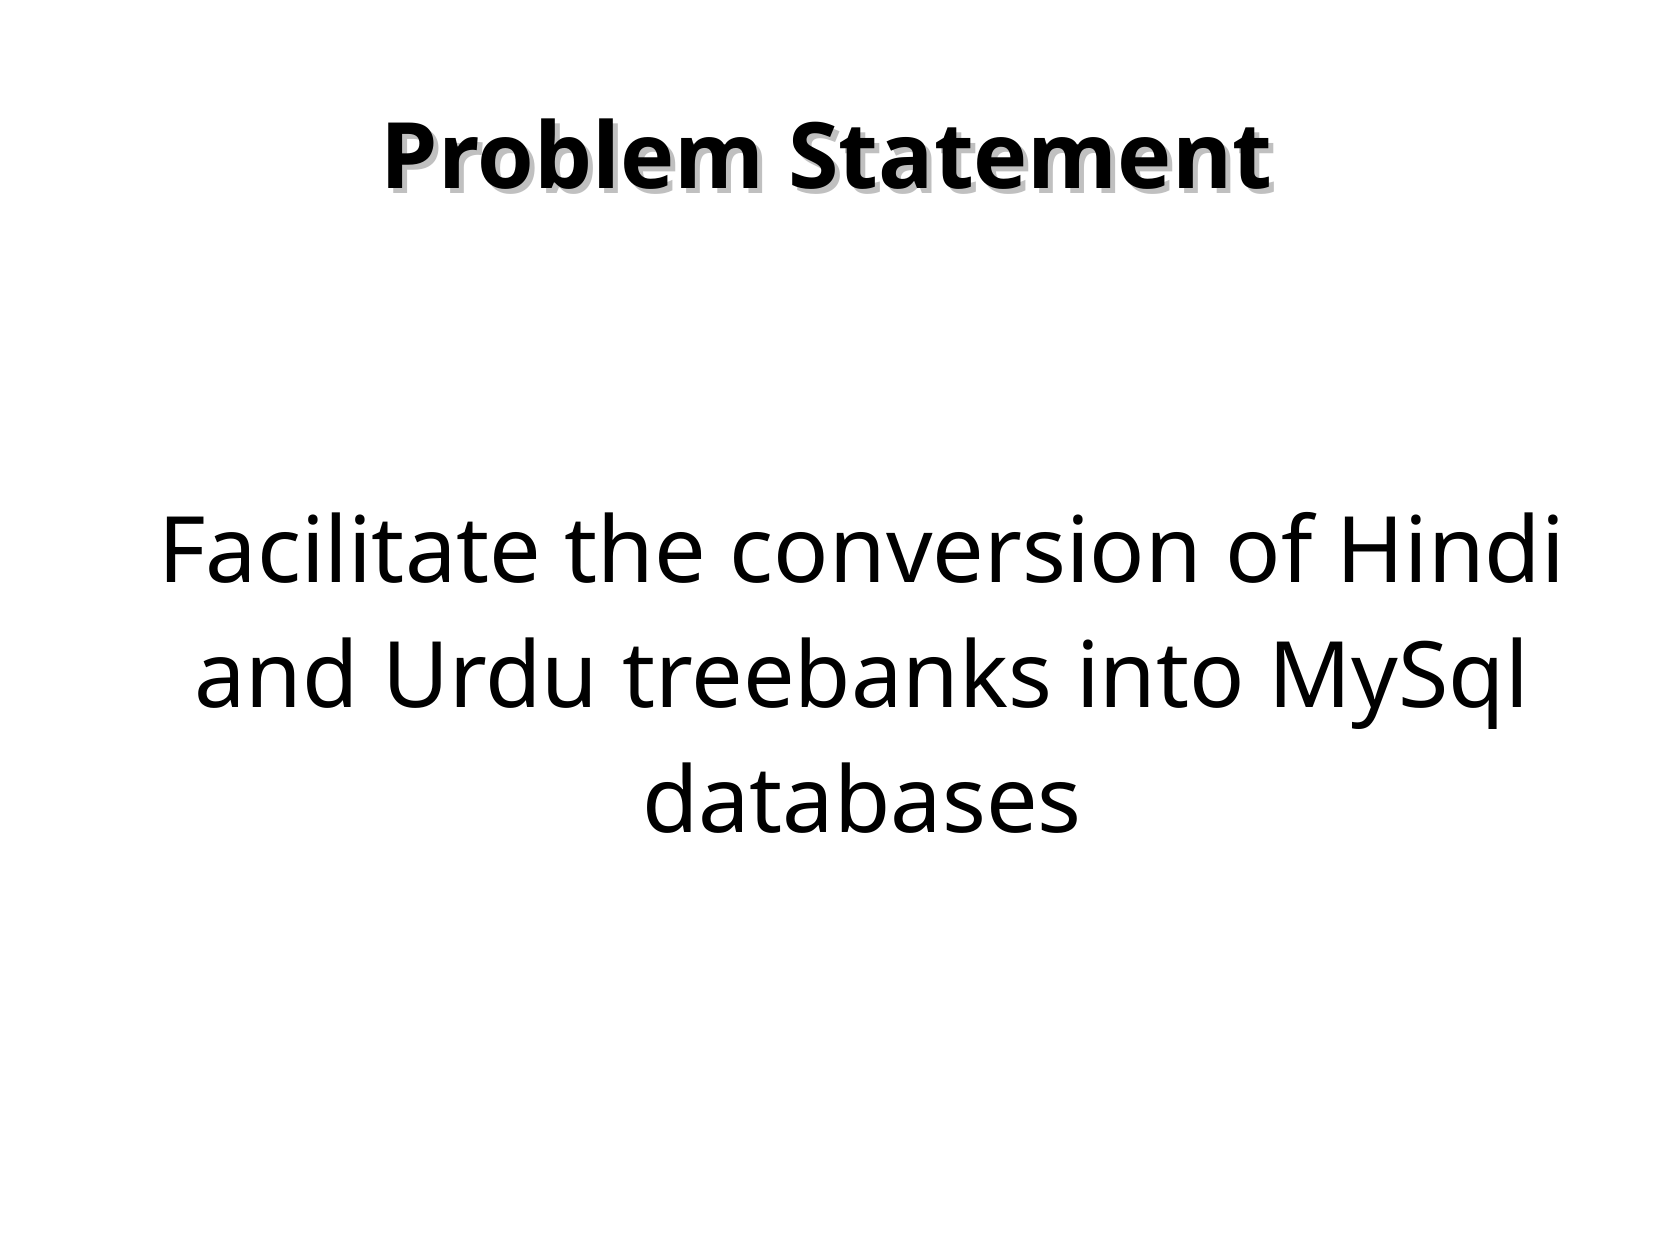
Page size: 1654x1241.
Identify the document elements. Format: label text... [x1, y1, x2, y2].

list Facilitate the conversion of Hindi and Urdu treebanks into MySql databases [82, 484, 1571, 1204]
title Problem Statement [82, 49, 1571, 257]
